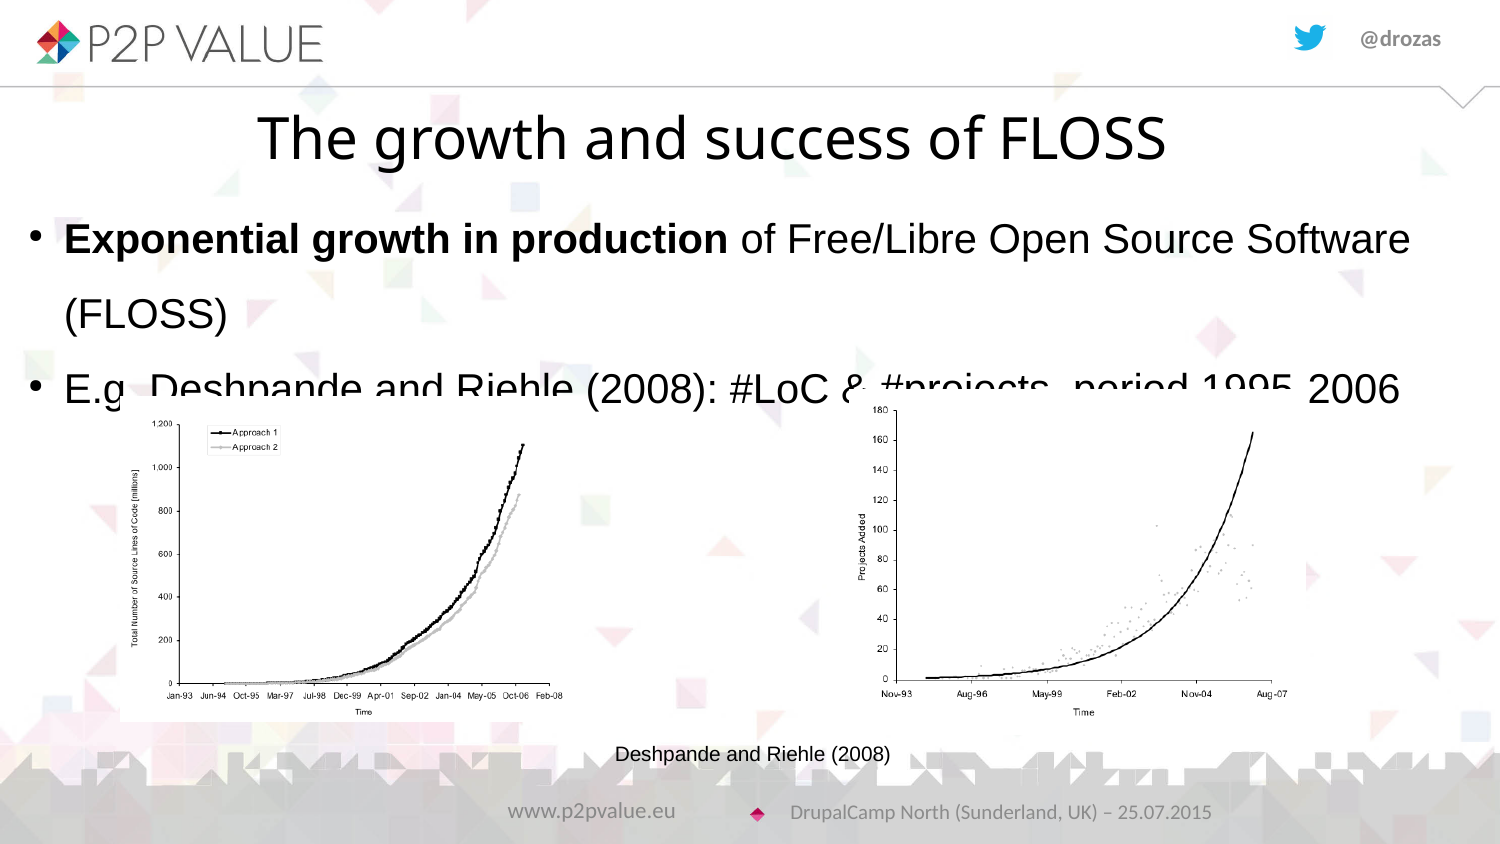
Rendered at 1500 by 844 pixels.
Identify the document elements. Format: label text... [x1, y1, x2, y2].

picture [0, 0, 1500, 844]
text_box @drozas [1333, 15, 1455, 60]
text_box Deshpande and Riehle (2008) [600, 735, 961, 789]
title The growth and success of FLOSS [60, 92, 1366, 180]
text_box www.p2pvalue.eu [501, 789, 720, 829]
subtitle Exponential growth in production of Free/Libre Open Source Software (FLOSS) E.g. Deshpande and Riehle (2008): #LoC & #projects, period 1995-2006 [15, 180, 1496, 826]
text_box DrupalCamp North (Sunderland, UK) – 25.07.2015 [777, 788, 1470, 834]
